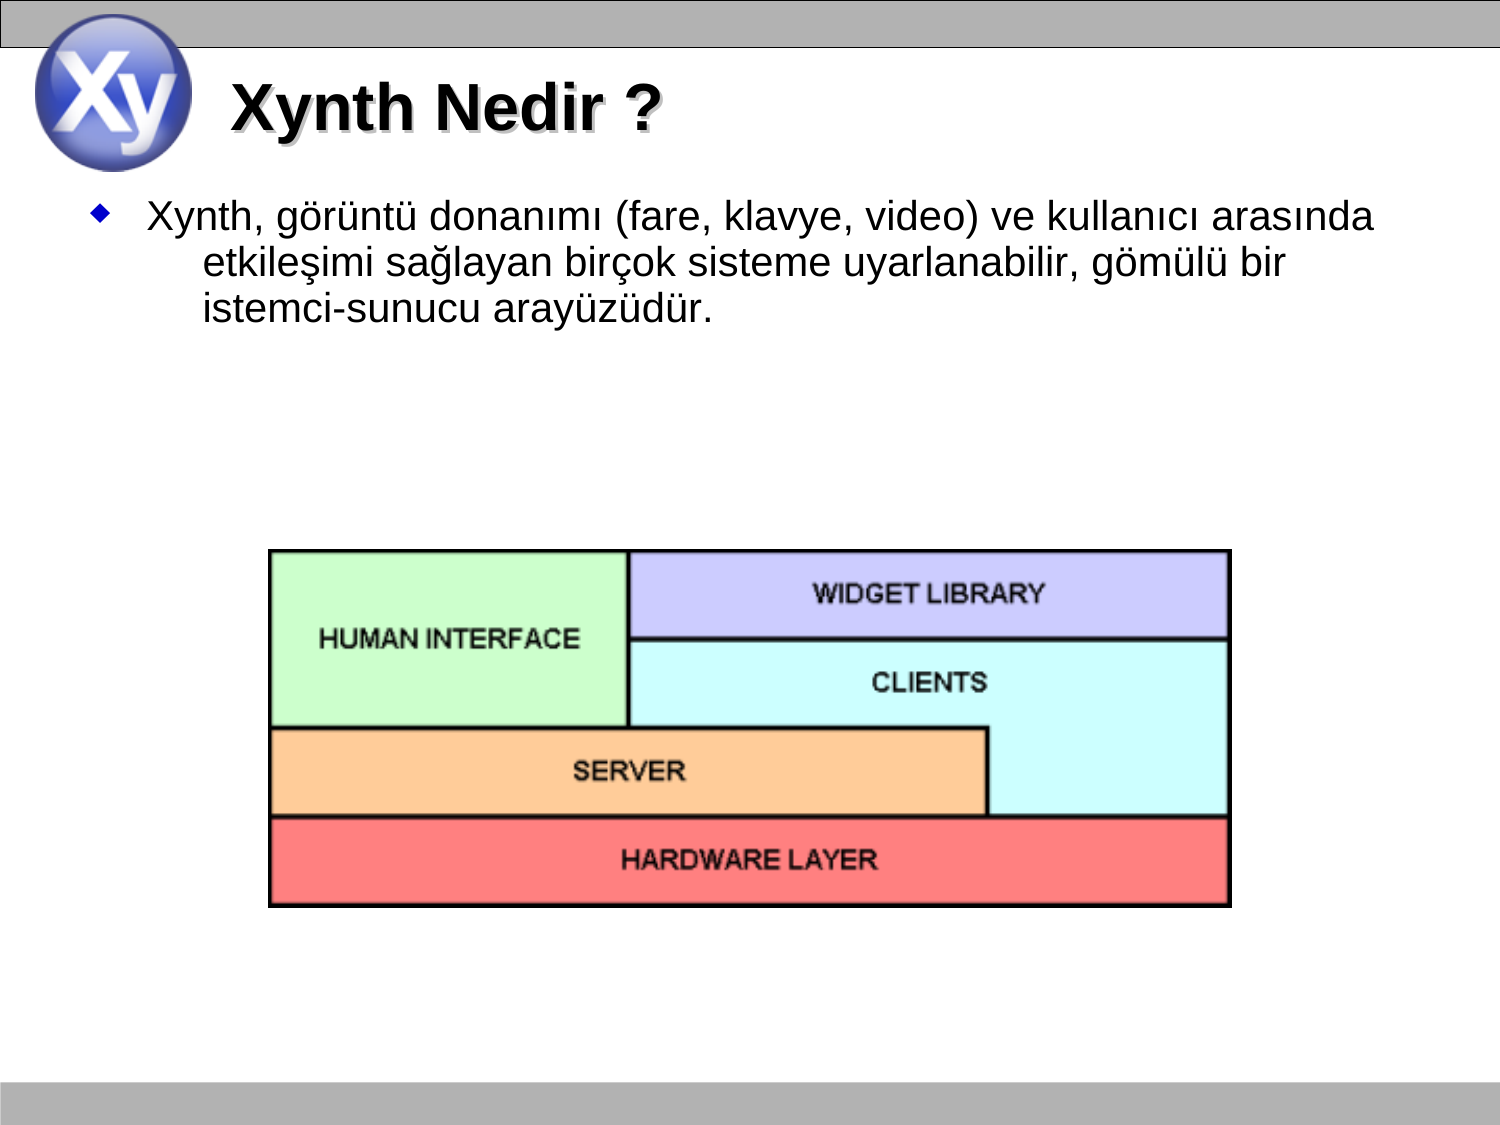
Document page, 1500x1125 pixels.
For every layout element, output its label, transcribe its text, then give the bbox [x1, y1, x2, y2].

picture [268, 549, 1232, 908]
title Xynth Nedir ? [215, 27, 1427, 153]
list Xynth, görüntü donanımı (fare, klavye, video) ve kullanıcı arasında etkileşimi sağlayan birçok sisteme uyarlanabilir, gömülü bir istemci-sunucu arayüzüdür. [75, 184, 1426, 599]
picture [35, 14, 192, 172]
